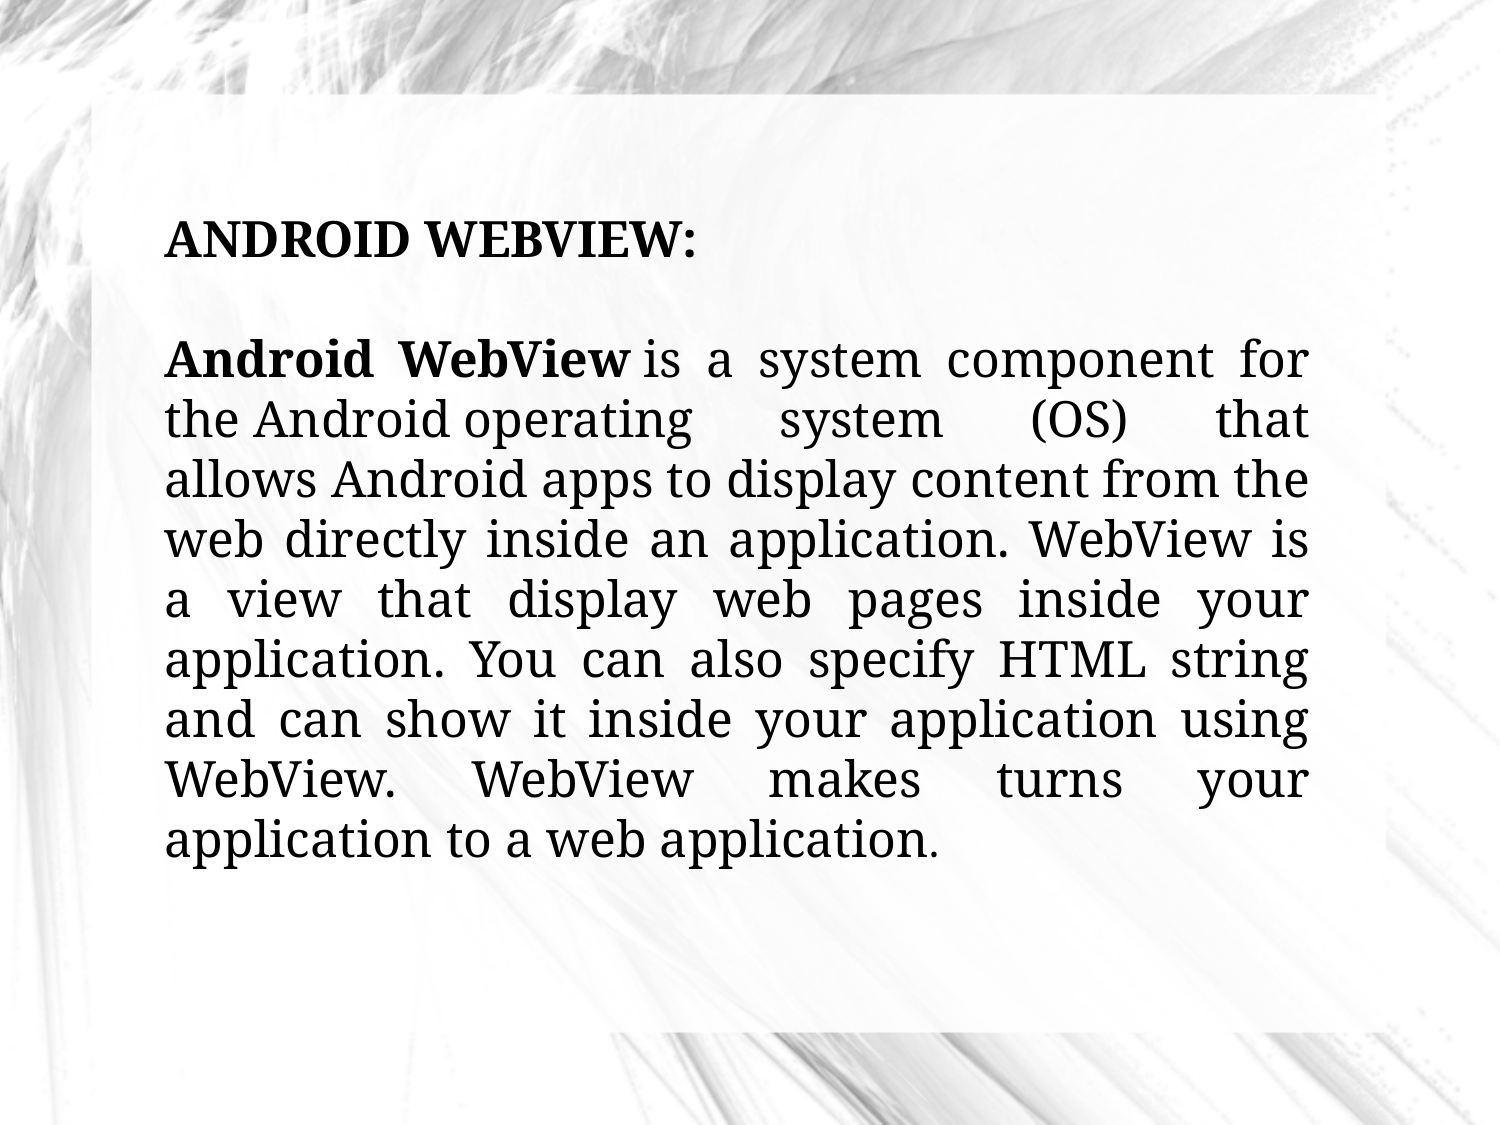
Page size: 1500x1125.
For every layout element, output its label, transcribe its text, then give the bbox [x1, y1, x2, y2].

text_box ANDROID WEBVIEW: Android WebView is a system component for the Android operating system (OS) that allows Android apps to display content from the web directly inside an application. WebView is a view that display web pages inside your application. You can also specify HTML string and can show it inside your application using WebView. WebView makes turns your application to a web application. [150, 199, 1325, 875]
picture [0, 0, 1500, 1125]
